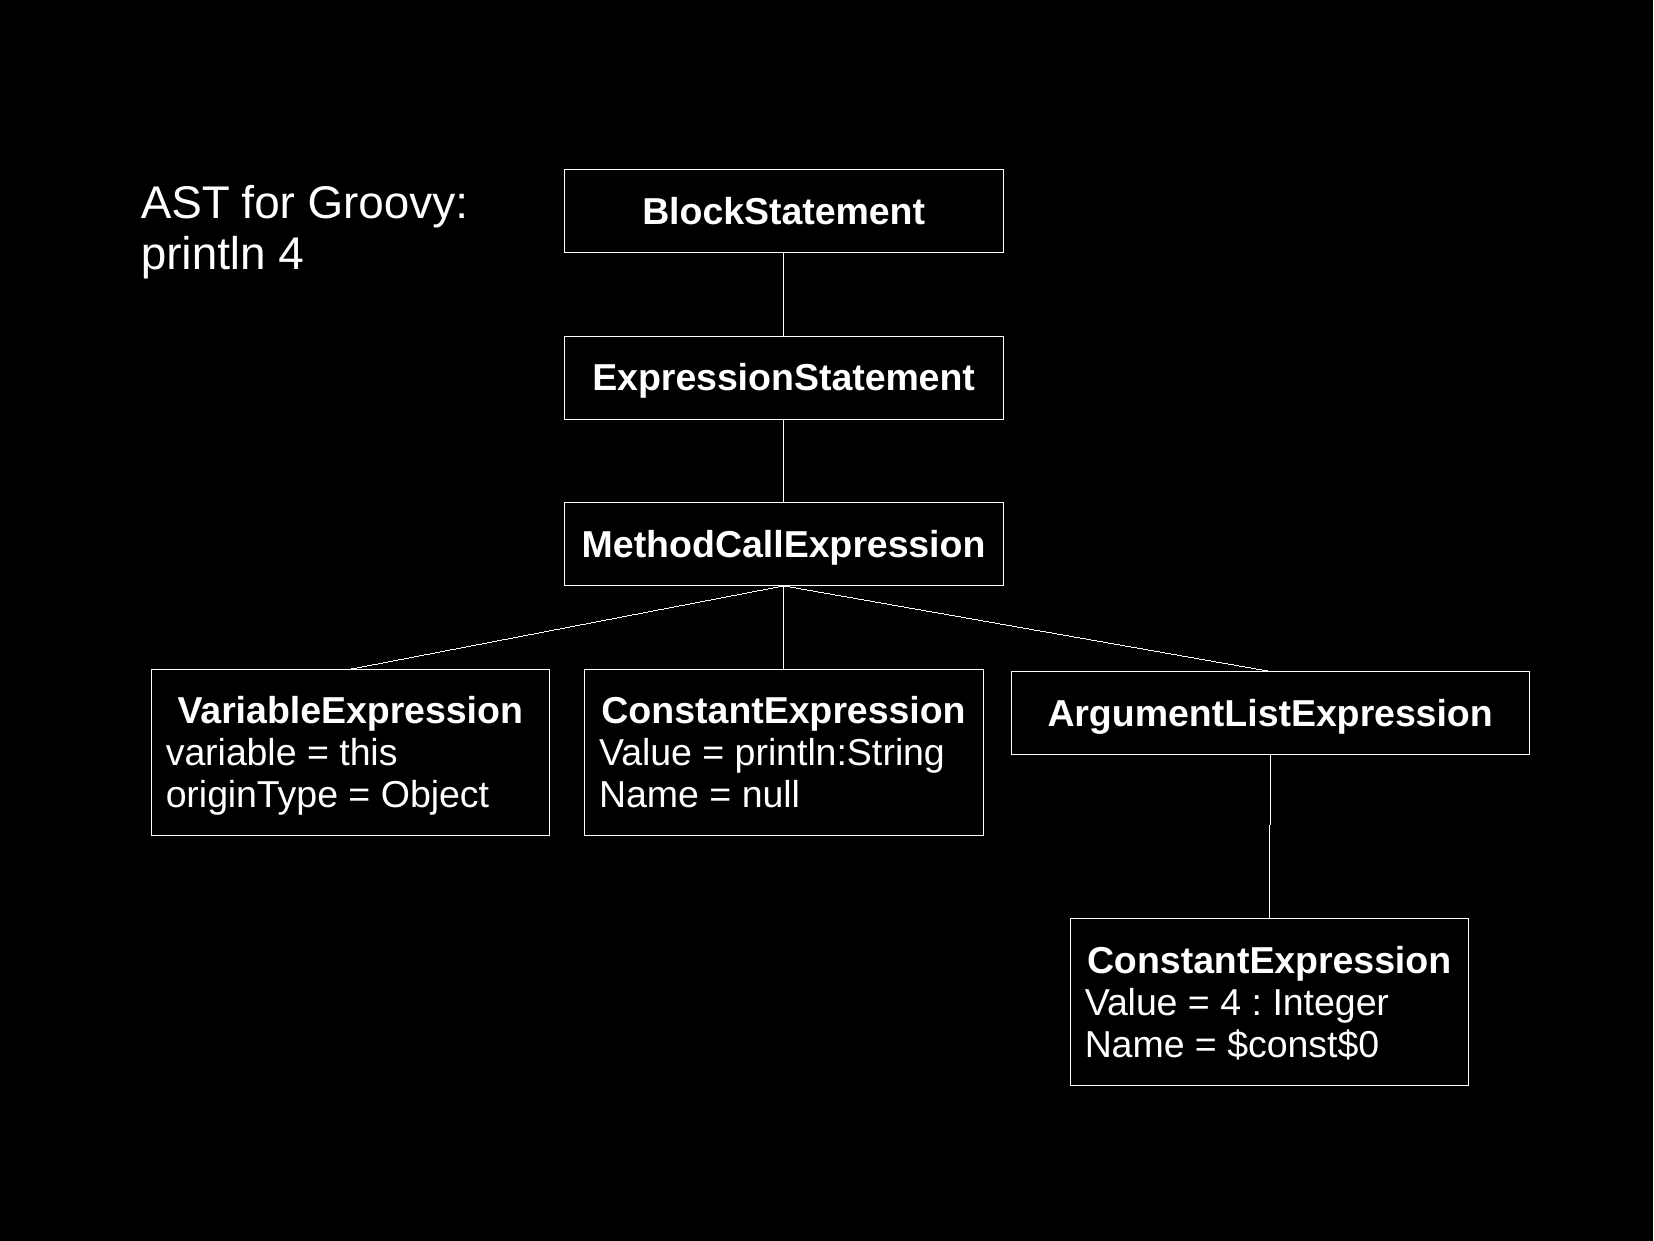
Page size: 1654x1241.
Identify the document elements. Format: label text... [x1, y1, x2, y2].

text_box VariableExpression variable = this originType = Object [151, 669, 550, 836]
text_box ConstantExpression Value = println:String Name = null [584, 669, 984, 836]
text_box BlockStatement [564, 169, 1004, 253]
text_box ArgumentListExpression [1011, 671, 1530, 755]
text_box ExpressionStatement [564, 336, 1004, 420]
text_box ConstantExpression Value = 4 : Integer Name = $const$0 [1070, 918, 1469, 1086]
text_box MethodCallExpression [564, 502, 1004, 586]
text_box AST for Groovy: println 4 [126, 169, 526, 340]
